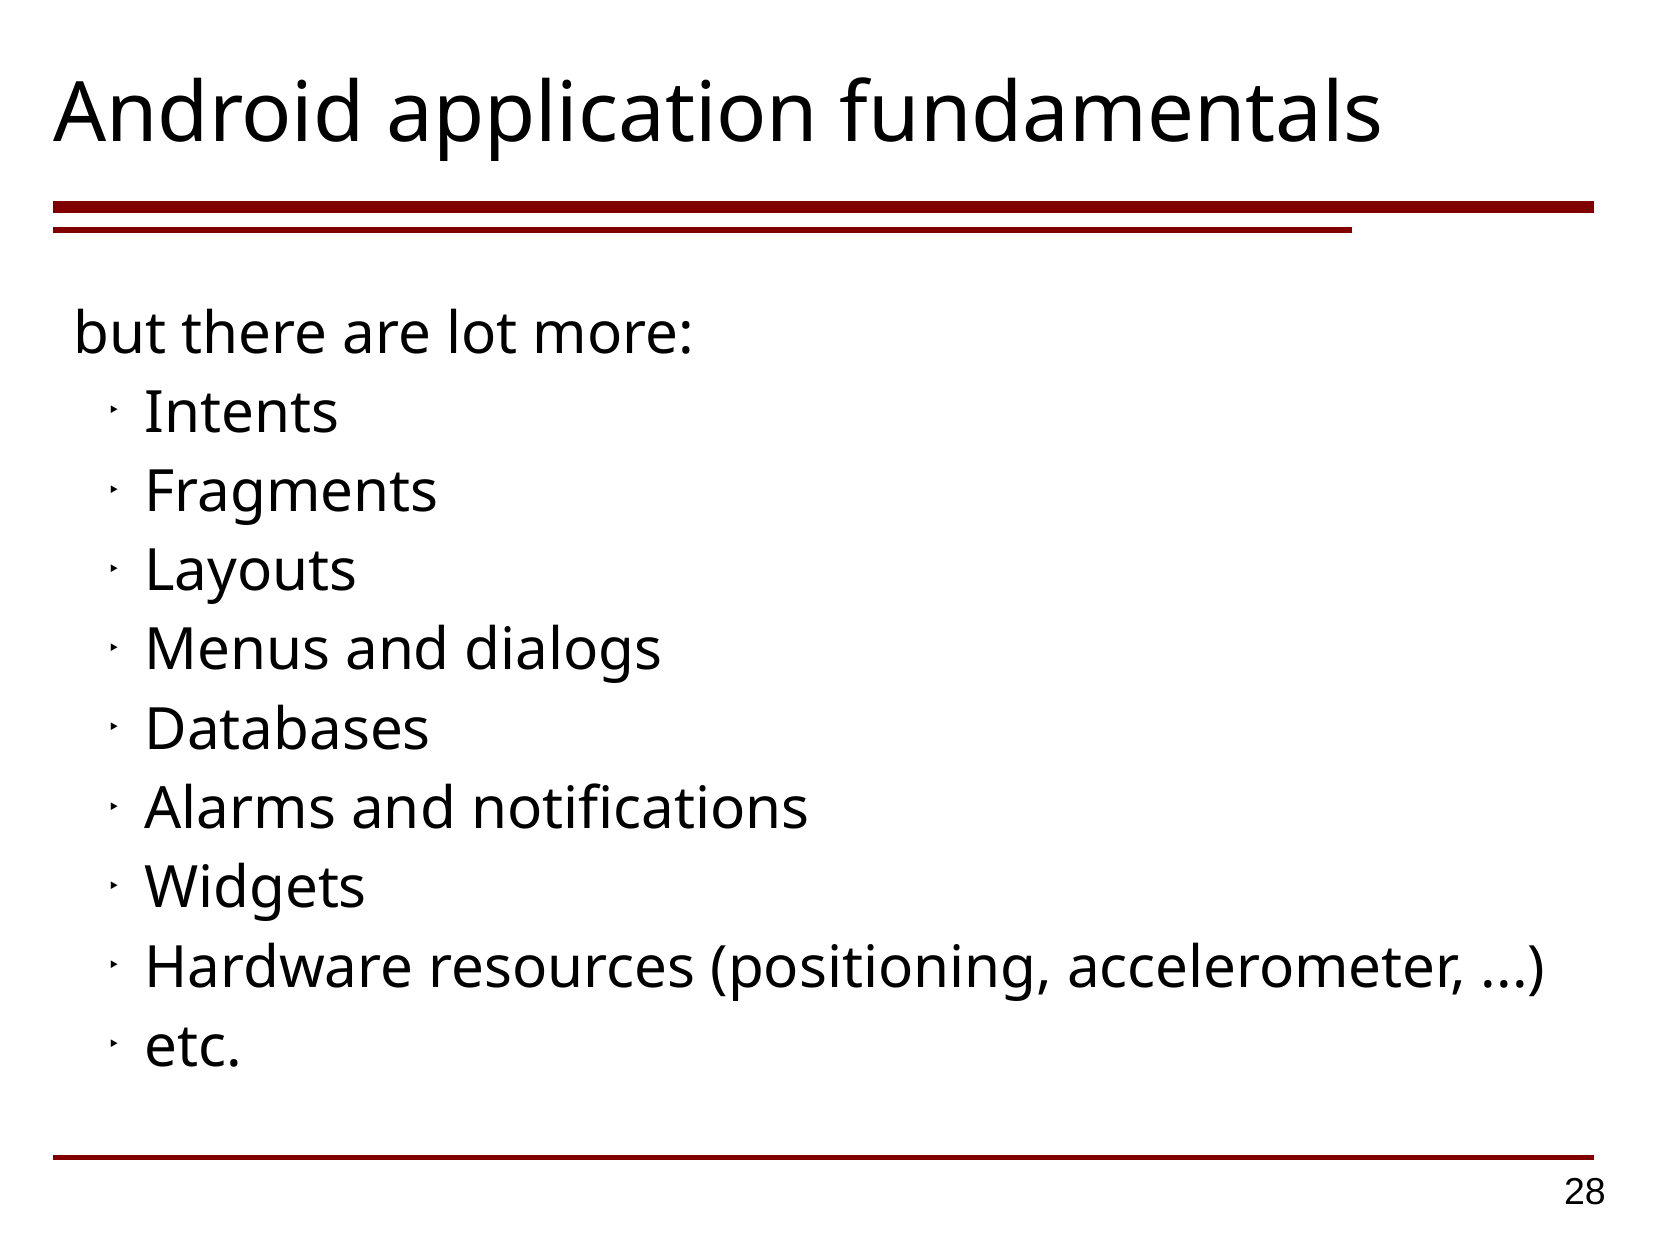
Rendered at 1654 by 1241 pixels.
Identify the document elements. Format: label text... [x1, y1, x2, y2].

text_box <number> [35, 1163, 1654, 1221]
subtitle Android application fundamentals [53, 48, 1542, 172]
text_box but there are lot more: Intents Fragments Layouts Menus and dialogs Databases Alarms and notifications Widgets Hardware resources (positioning, accelerometer, ...) etc. [59, 283, 1503, 1079]
